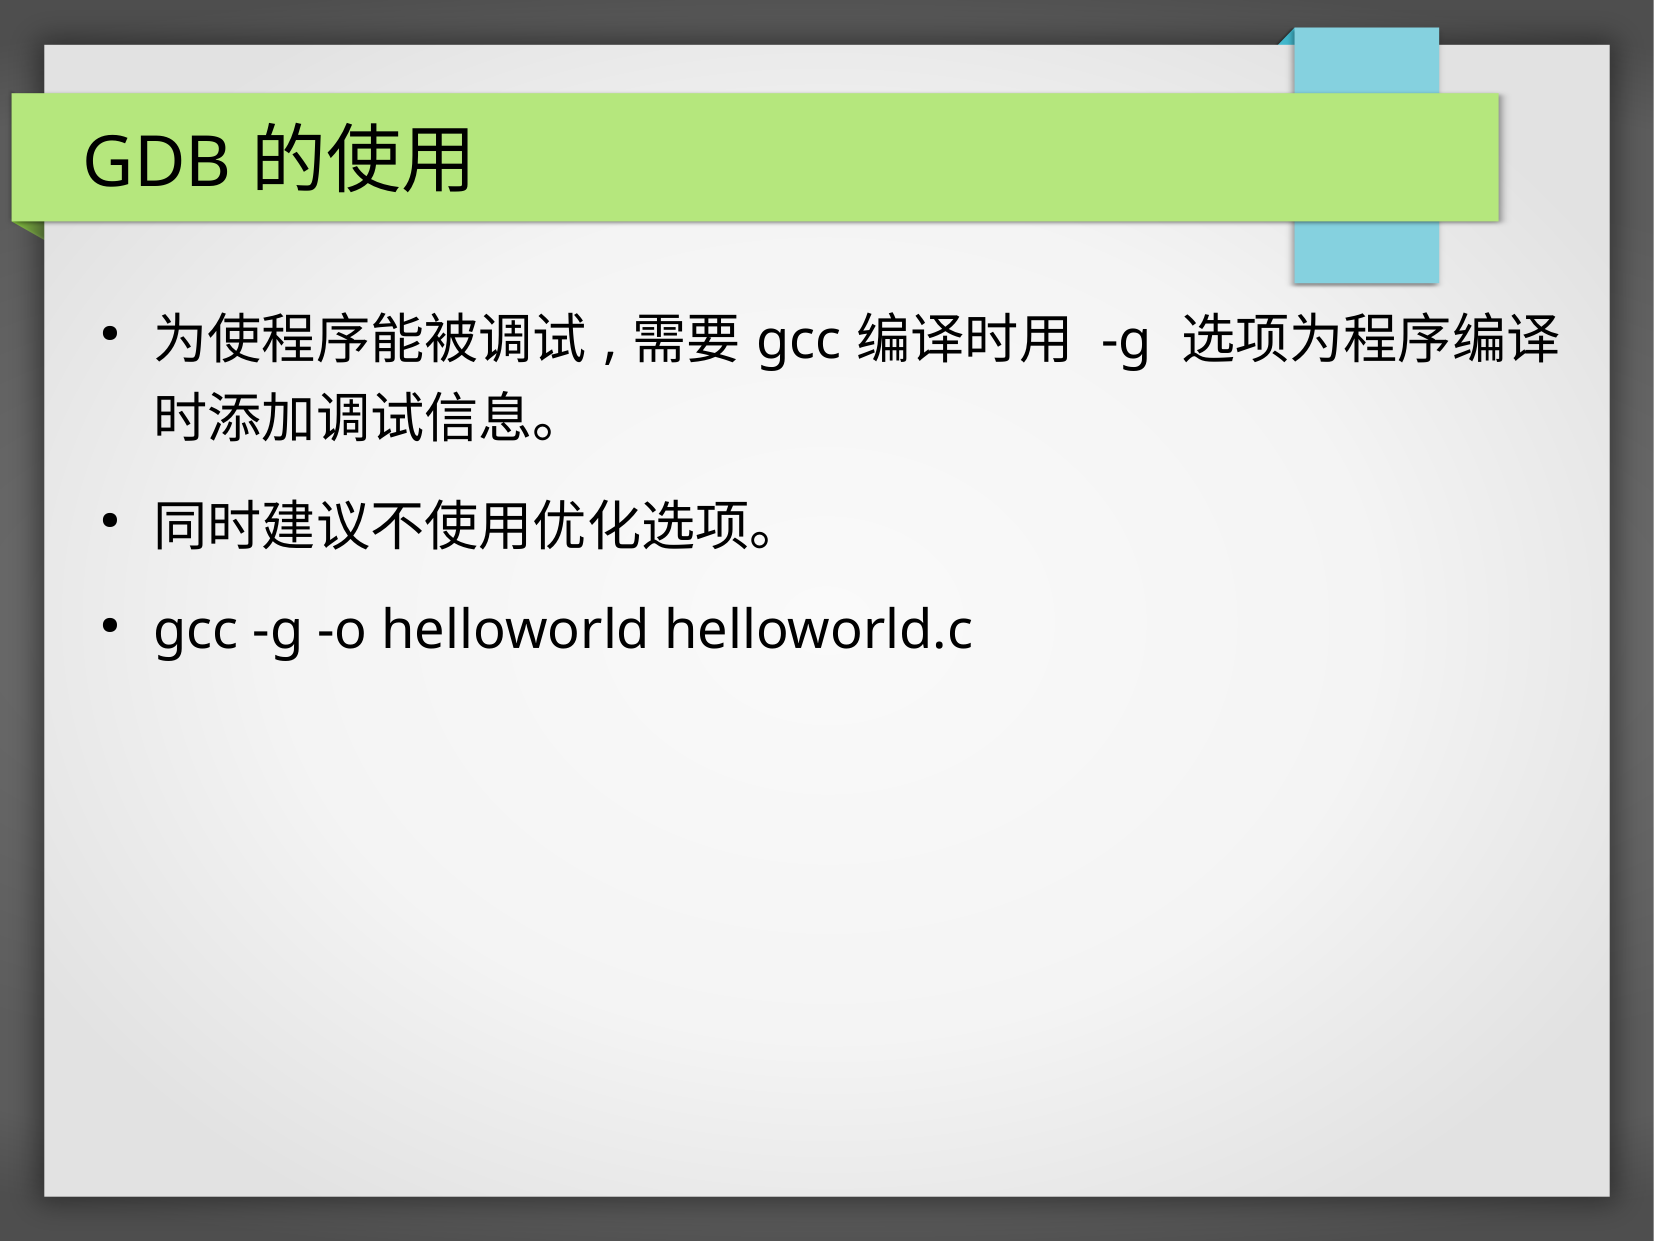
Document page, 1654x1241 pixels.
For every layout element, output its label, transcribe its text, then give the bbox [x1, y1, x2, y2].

list 为使程序能被调试,需要gcc编译时用 -g 选项为程序编译时添加调试信息。 同时建议不使用优化选项。 gcc -g -o helloworld helloworld.c [82, 295, 1571, 1015]
picture [0, 0, 1654, 1241]
title GDB的使用 [82, 94, 1264, 213]
